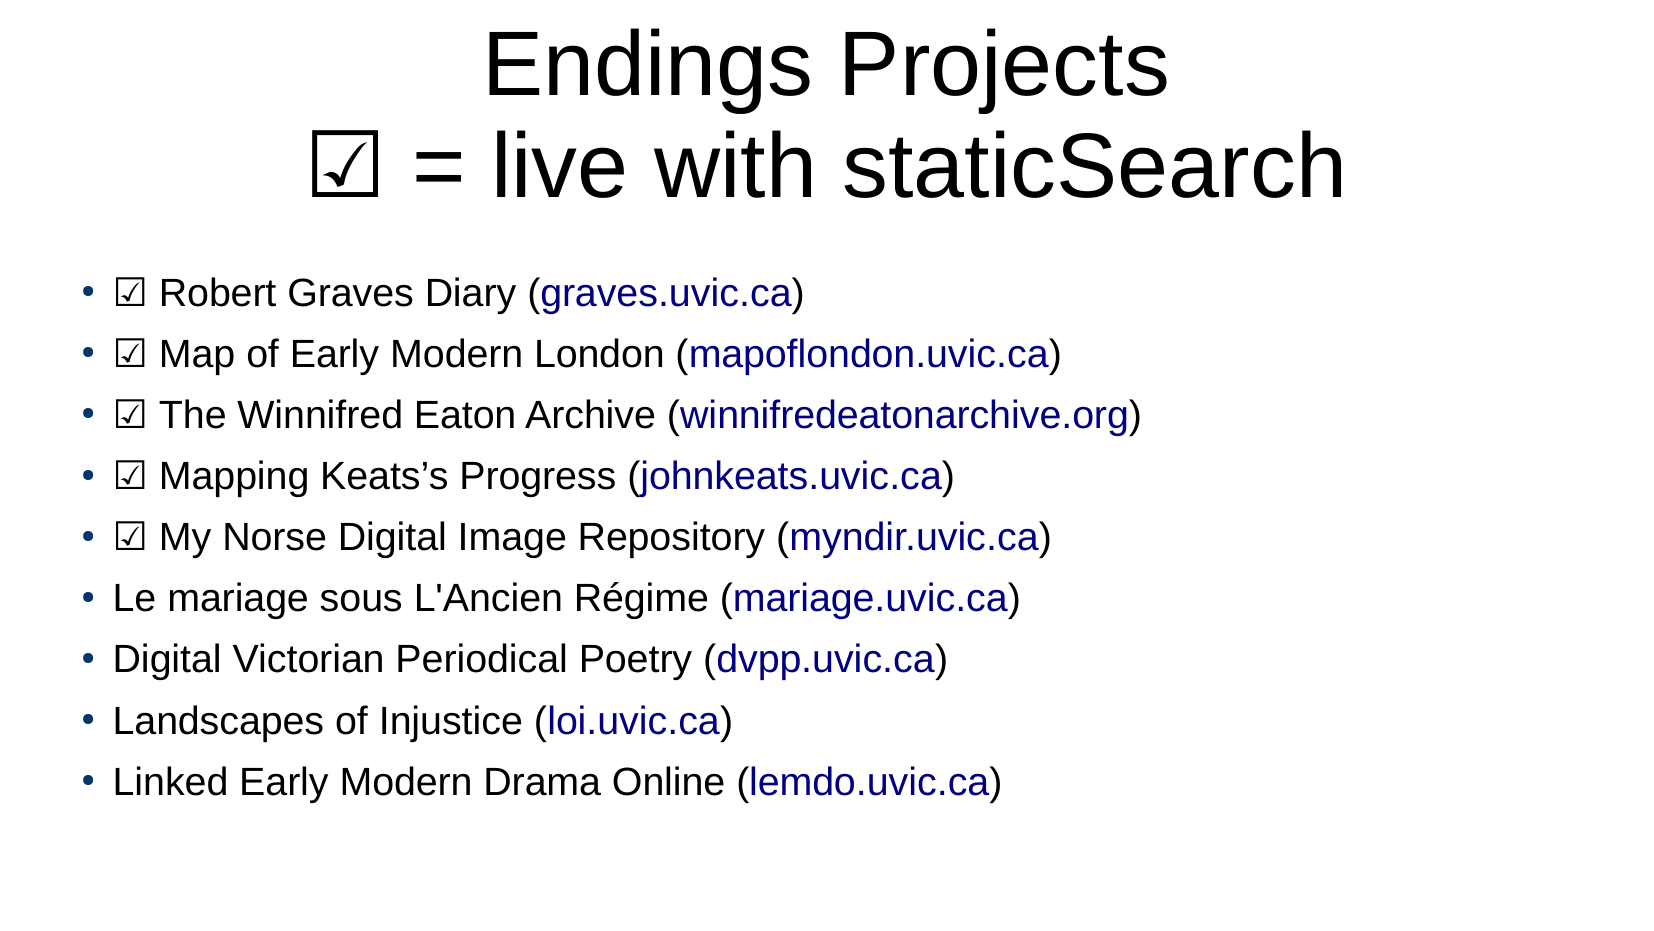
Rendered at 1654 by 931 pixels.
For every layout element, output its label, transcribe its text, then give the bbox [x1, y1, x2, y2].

title Endings Projects ☑ = live with staticSearch [82, 12, 1571, 218]
list ☑ Robert Graves Diary (graves.uvic.ca) ☑ Map of Early Modern London (mapoflondon.uvic.ca) ☑ The Winnifred Eaton Archive (winnifredeatonarchive.org) ☑ Mapping Keats’s Progress (johnkeats.uvic.ca) ☑ My Norse Digital Image Repository (myndir.uvic.ca) Le mariage sous L'Ancien Régime (mariage.uvic.ca) Digital Victorian Periodical Poetry (dvpp.uvic.ca) Landscapes of Injustice (loi.uvic.ca) Linked Early Modern Drama Online (lemdo.uvic.ca) [70, 270, 1560, 811]
